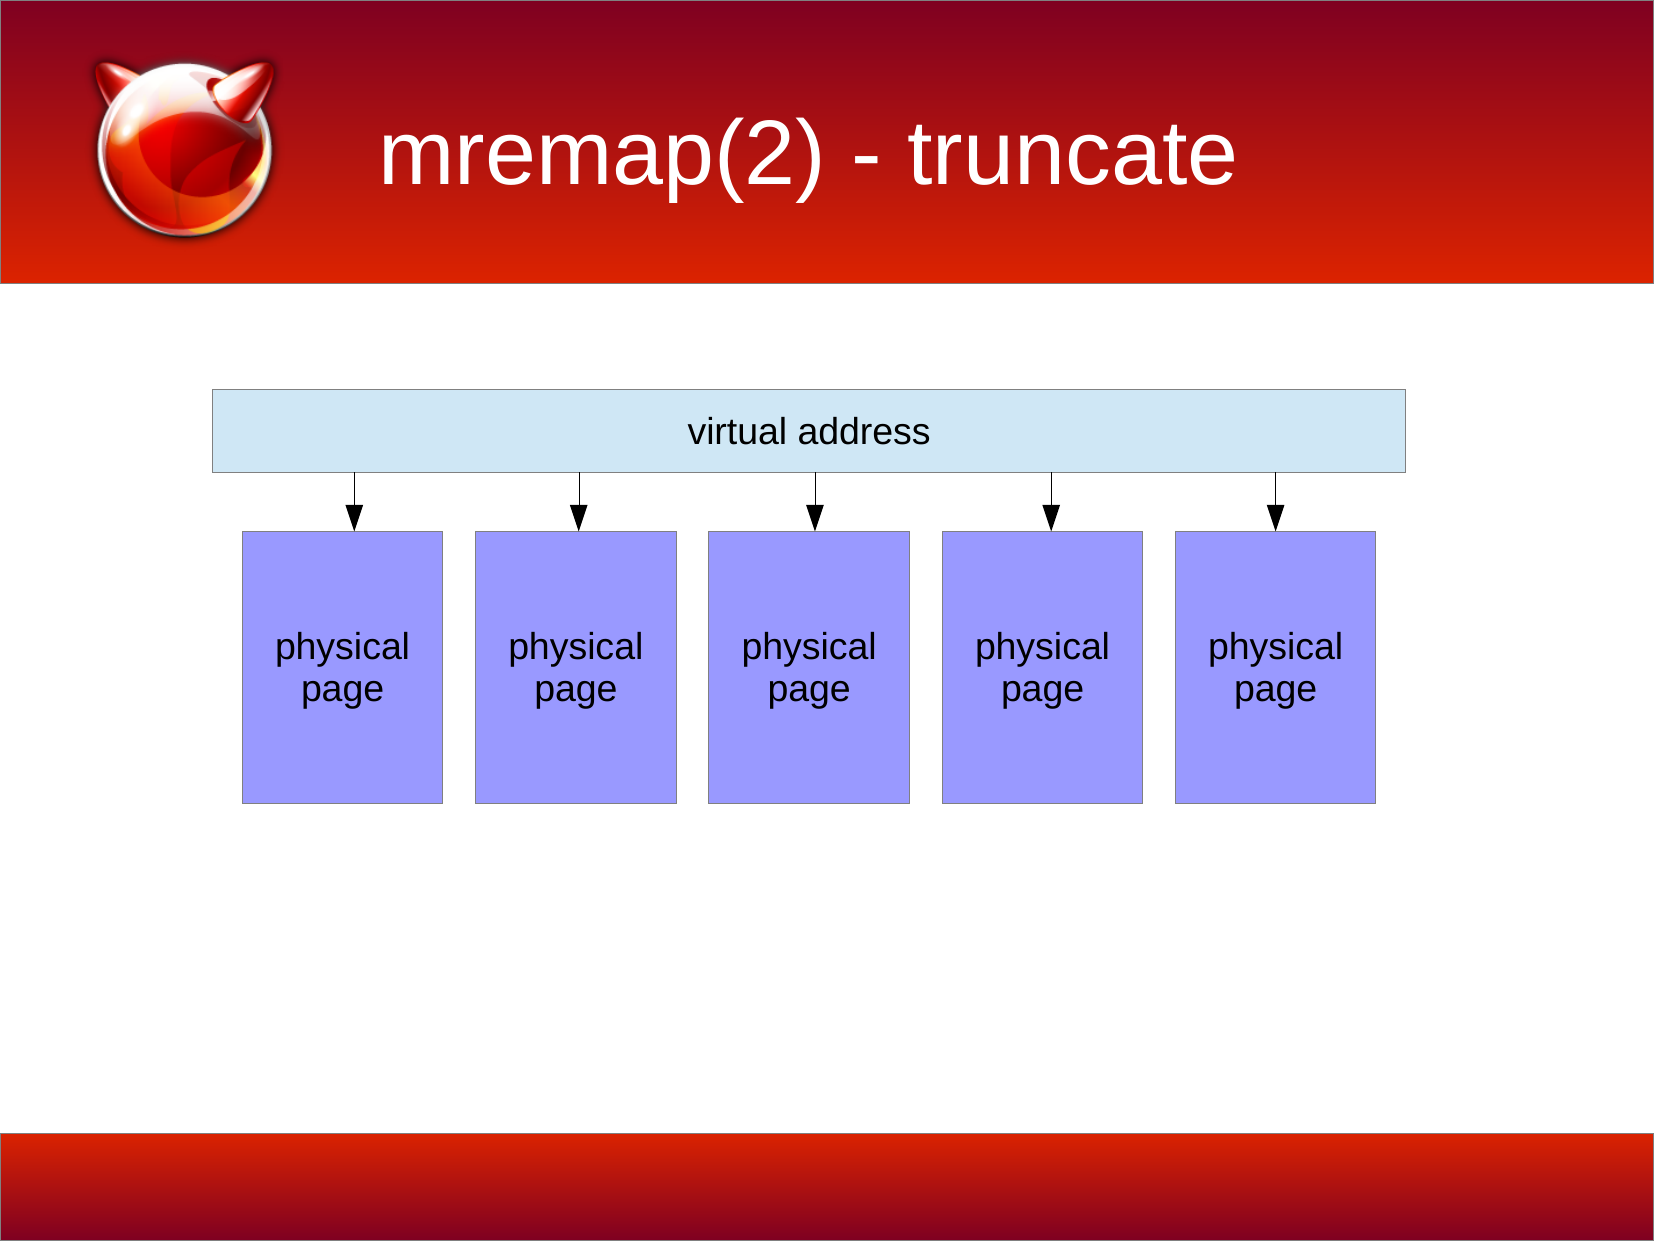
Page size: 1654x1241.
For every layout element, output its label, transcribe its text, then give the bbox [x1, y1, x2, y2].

text_box physical page [708, 531, 910, 804]
title mremap(2) - truncate [82, 49, 1536, 257]
text_box physical page [1175, 531, 1376, 804]
text_box virtual address [212, 389, 1406, 473]
text_box physical page [242, 531, 443, 804]
text_box physical page [475, 531, 677, 804]
text_box physical page [942, 531, 1143, 804]
